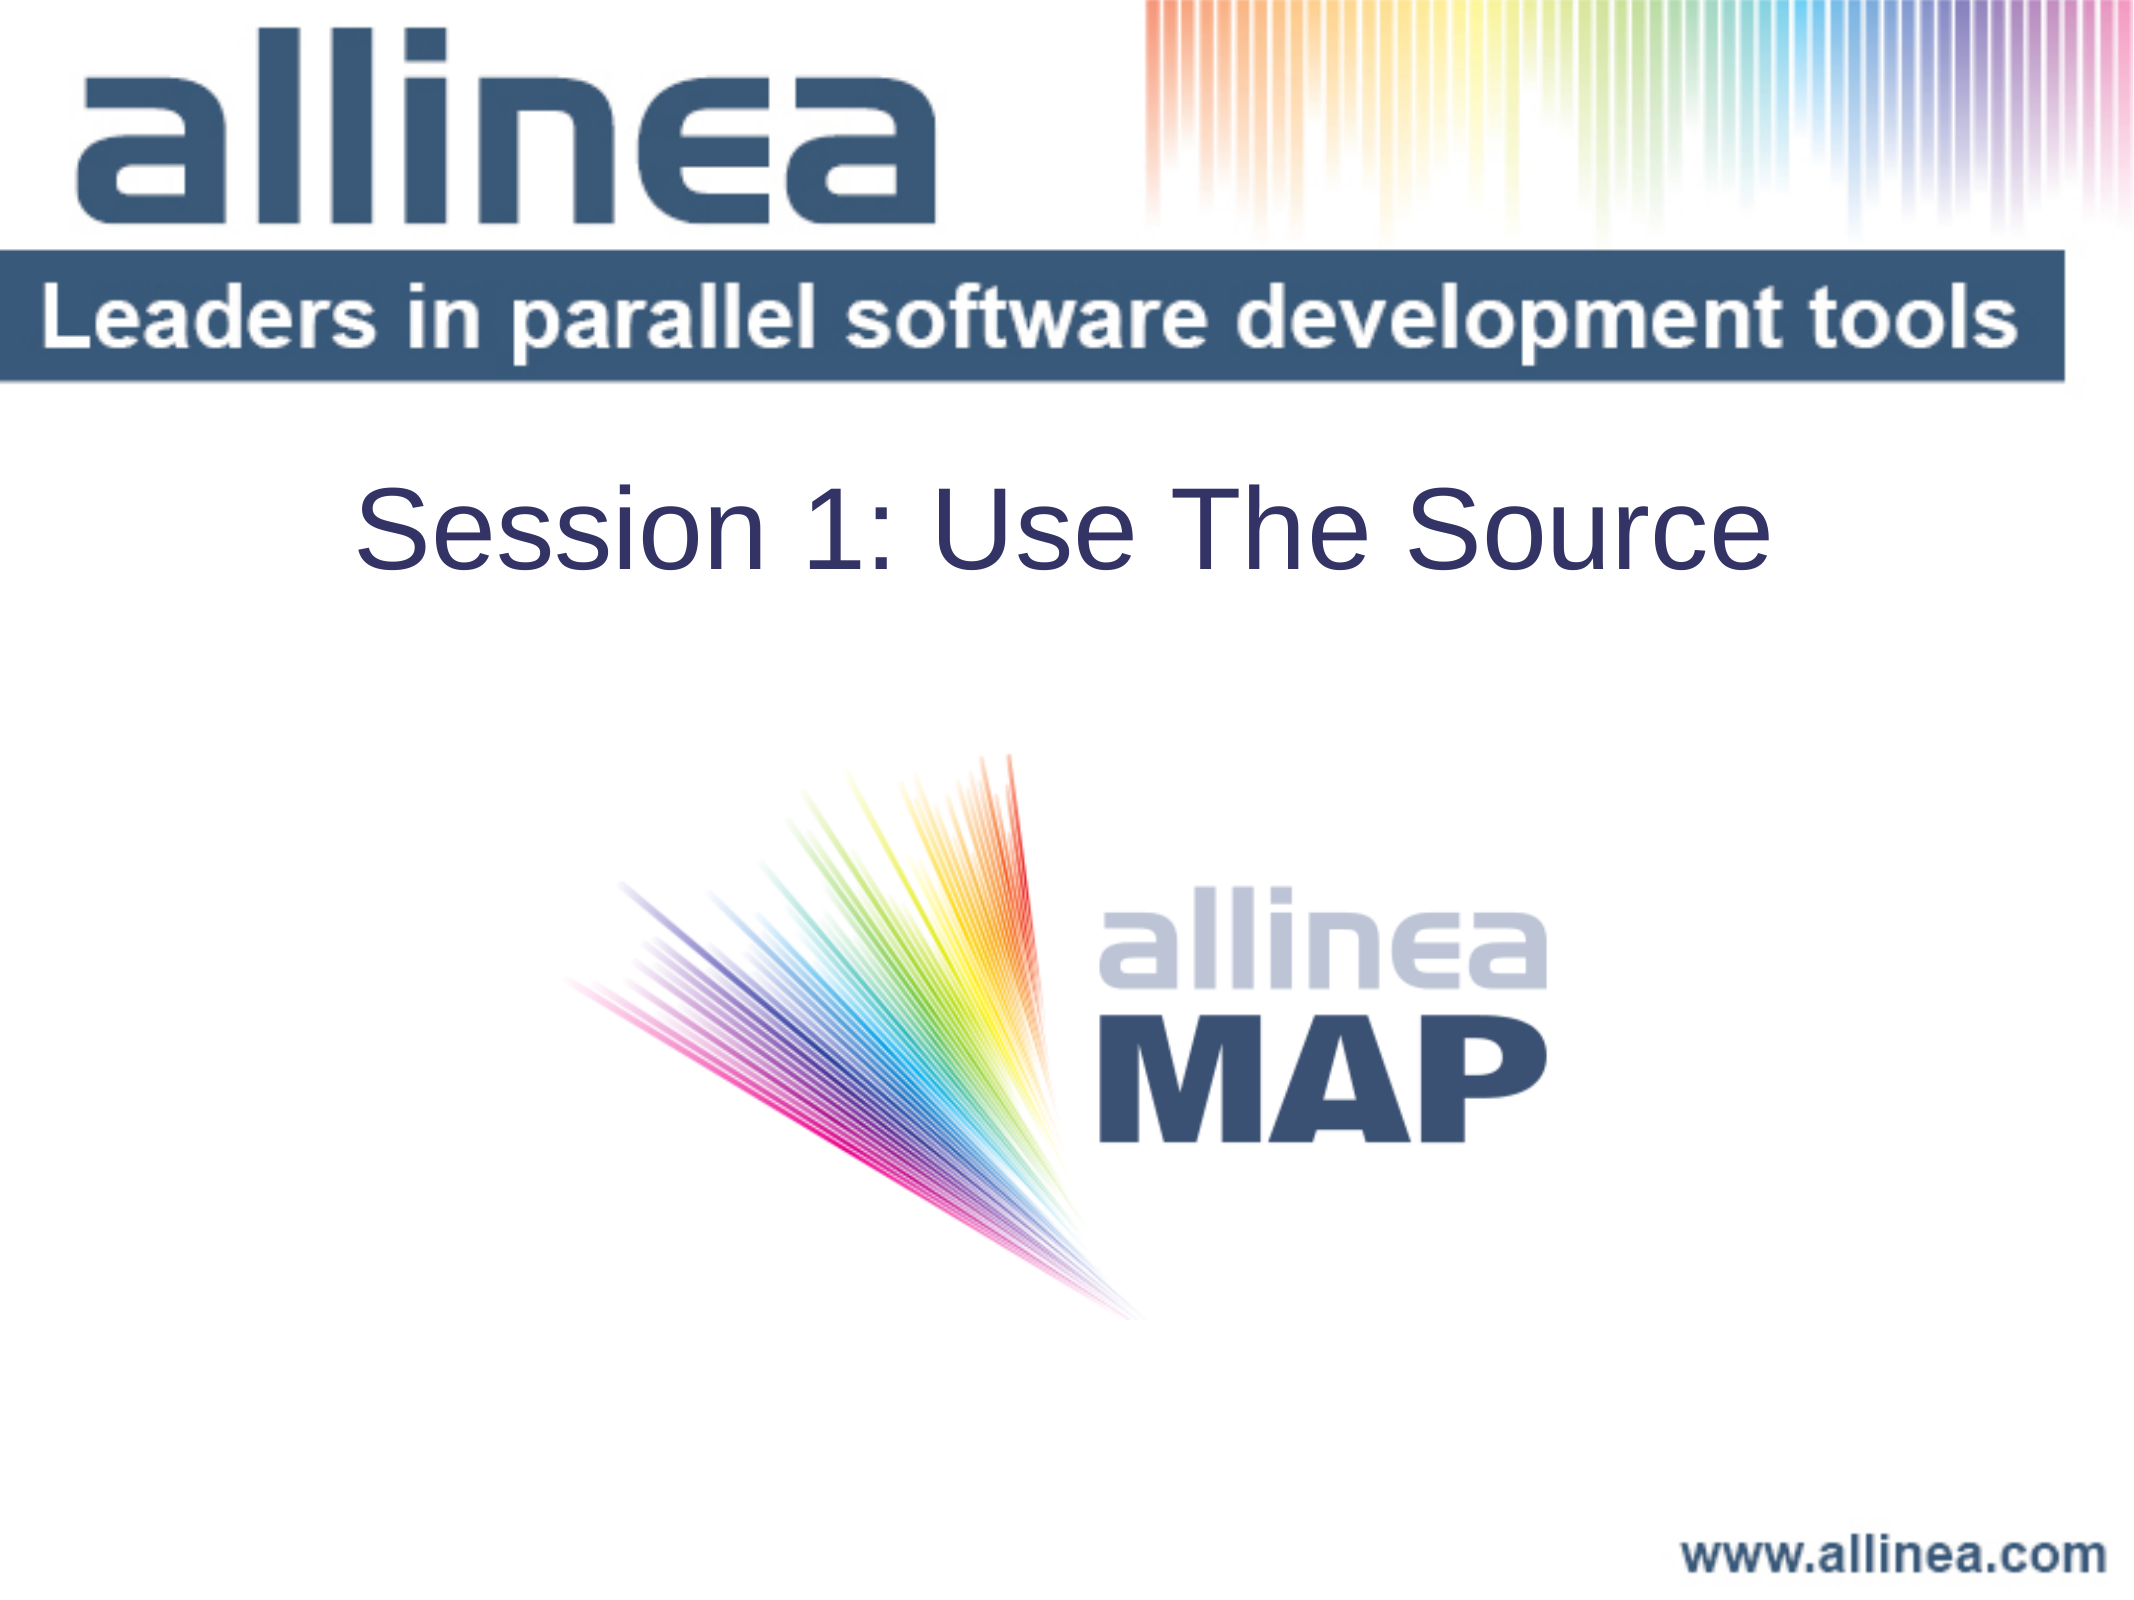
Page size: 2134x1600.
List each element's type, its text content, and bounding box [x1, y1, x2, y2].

picture [0, 0, 2134, 1600]
text_box Session 1: Use The Source [104, 392, 2026, 661]
